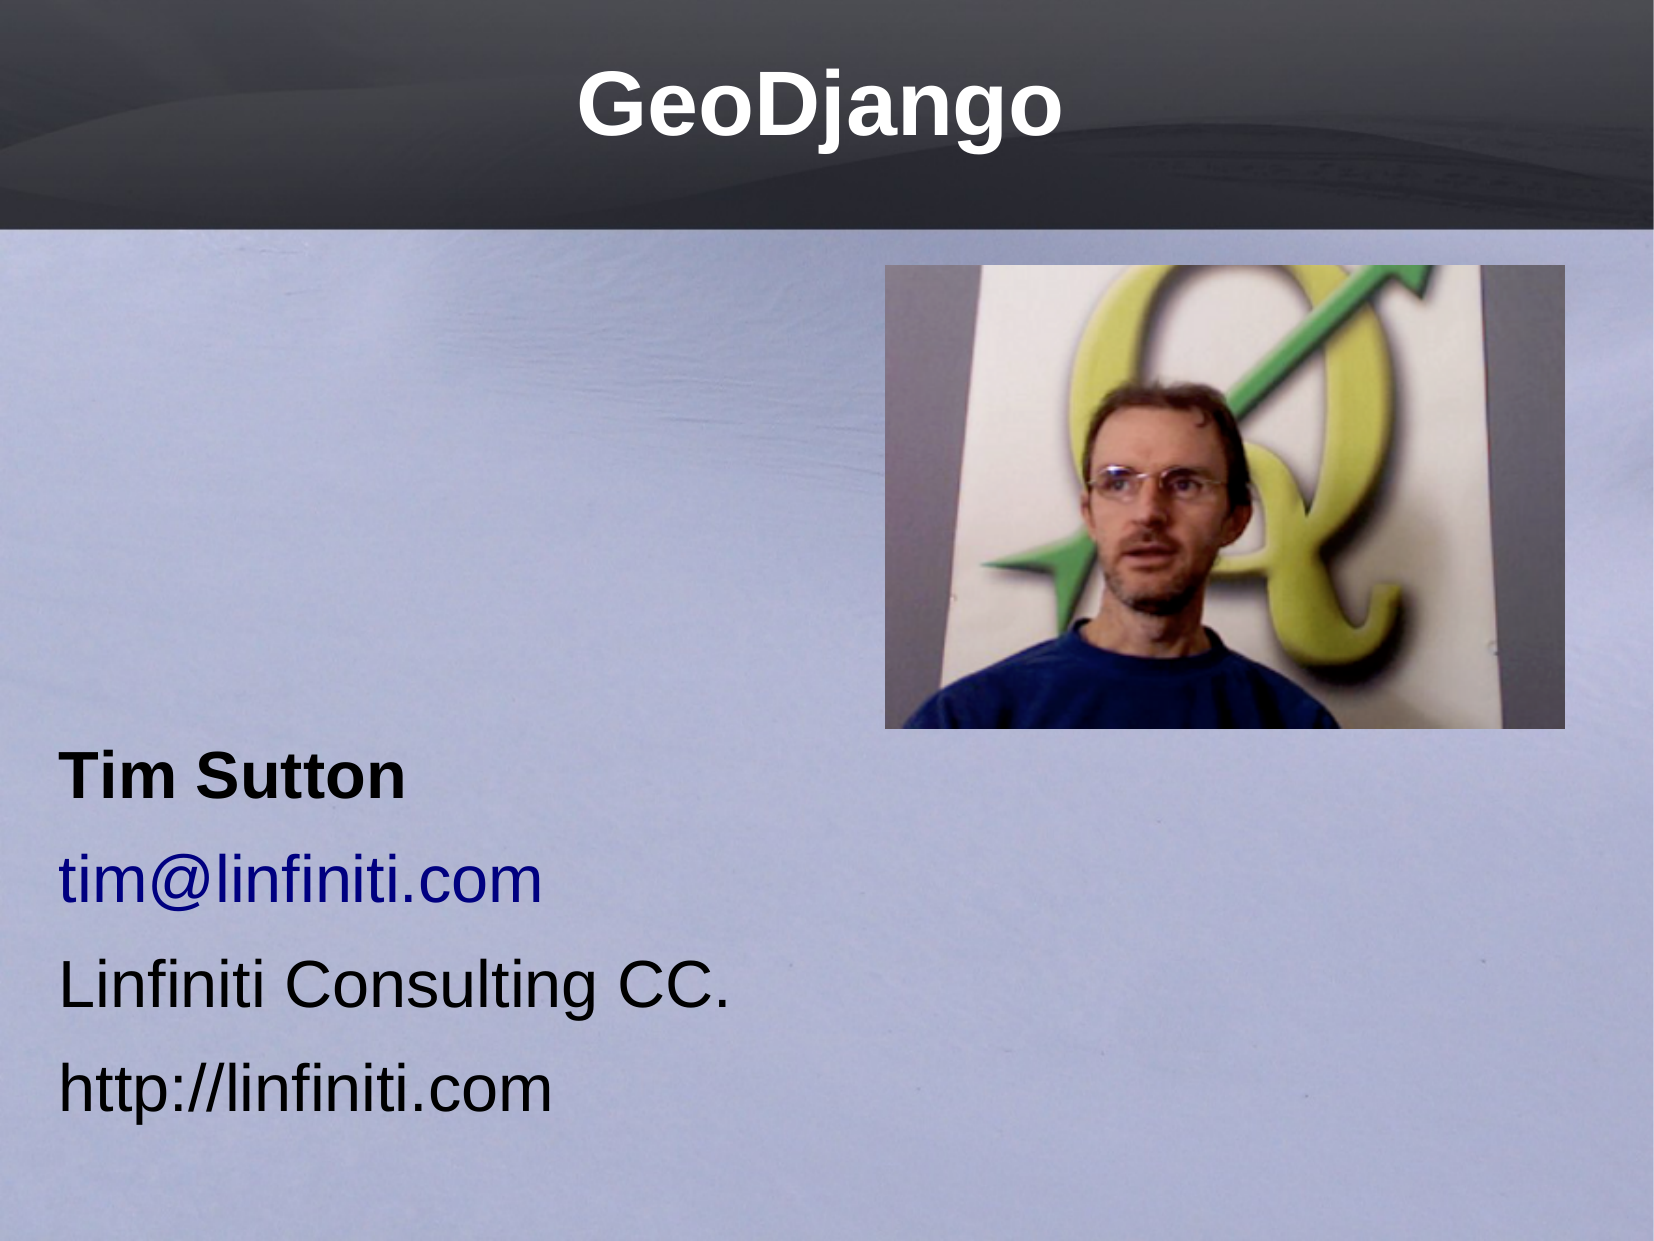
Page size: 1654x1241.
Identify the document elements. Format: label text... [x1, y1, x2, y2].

list Tim Sutton tim@linfiniti.com Linfiniti Consulting CC. http://linfiniti.com [59, 738, 1347, 1211]
title GeoDjango [76, 0, 1565, 208]
picture [0, 0, 1654, 1241]
